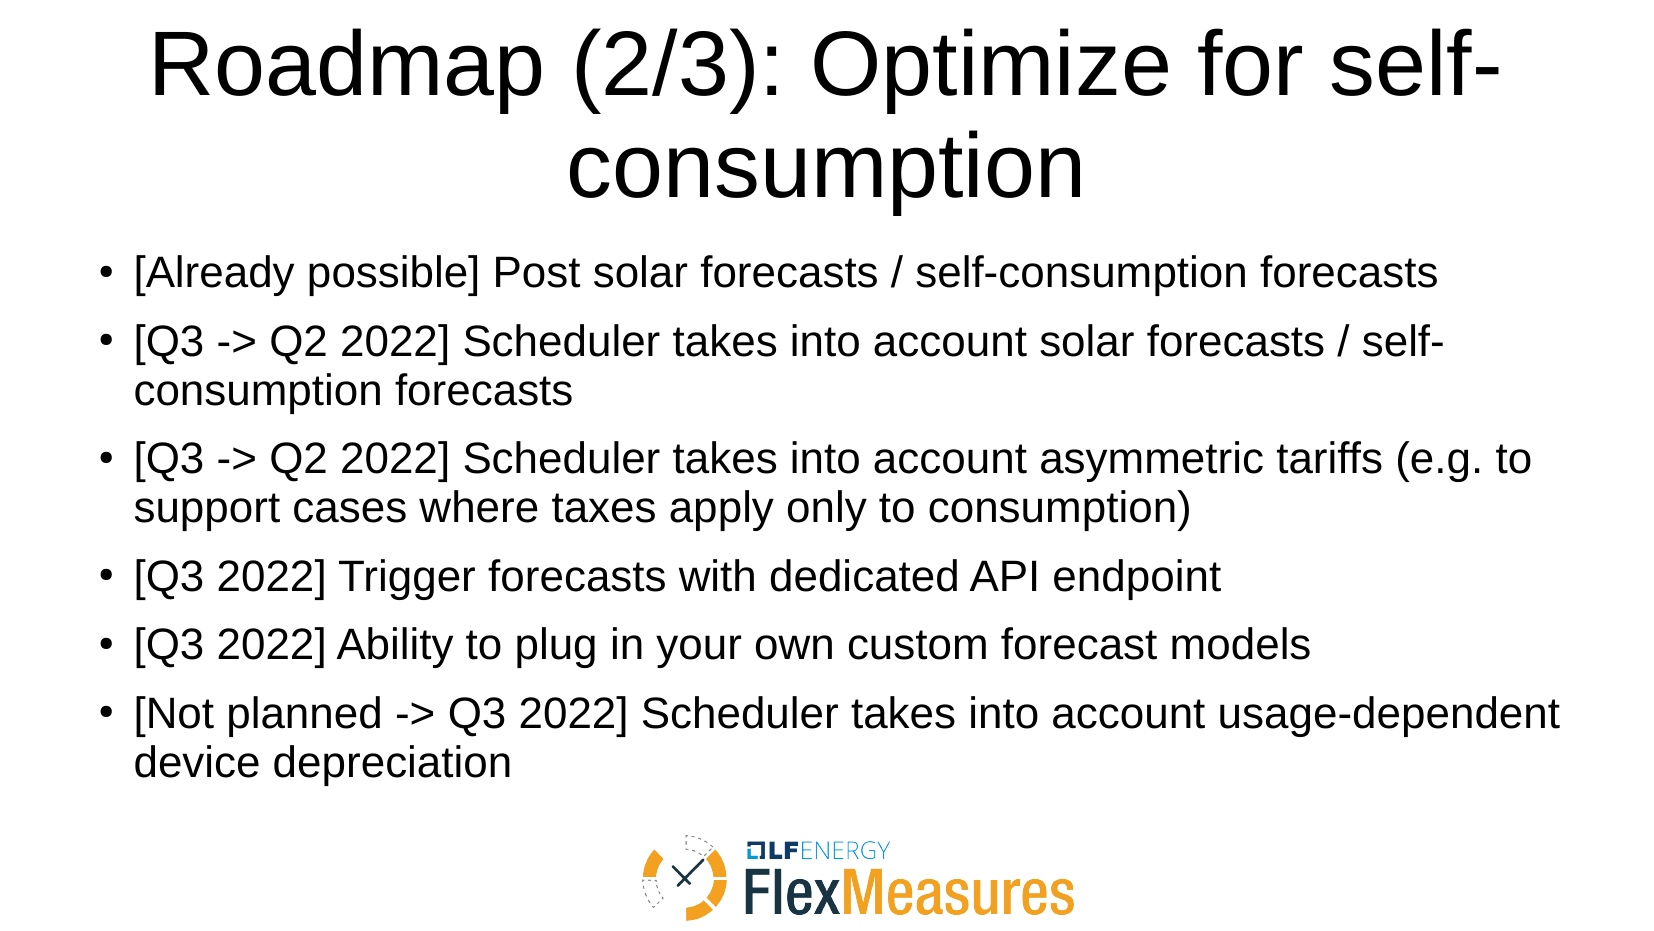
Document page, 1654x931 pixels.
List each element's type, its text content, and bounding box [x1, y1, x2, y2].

picture [642, 835, 1074, 921]
list [Already possible] Post solar forecasts / self-consumption forecasts [Q3 -> Q2 2022] Scheduler takes into account solar forecasts / self-consumption forecasts [Q3 -> Q2 2022] Scheduler takes into account asymmetric tariffs (e.g. to support cases where taxes apply only to consumption) [Q3 2022] Trigger forecasts with dedicated API endpoint [Q3 2022] Ability to plug in your own custom forecast models [Not planned -> Q3 2022] Scheduler takes into account usage-dependent device depreciation [86, 248, 1575, 788]
title Roadmap (2/3): Optimize for self-consumption [82, 12, 1571, 218]
